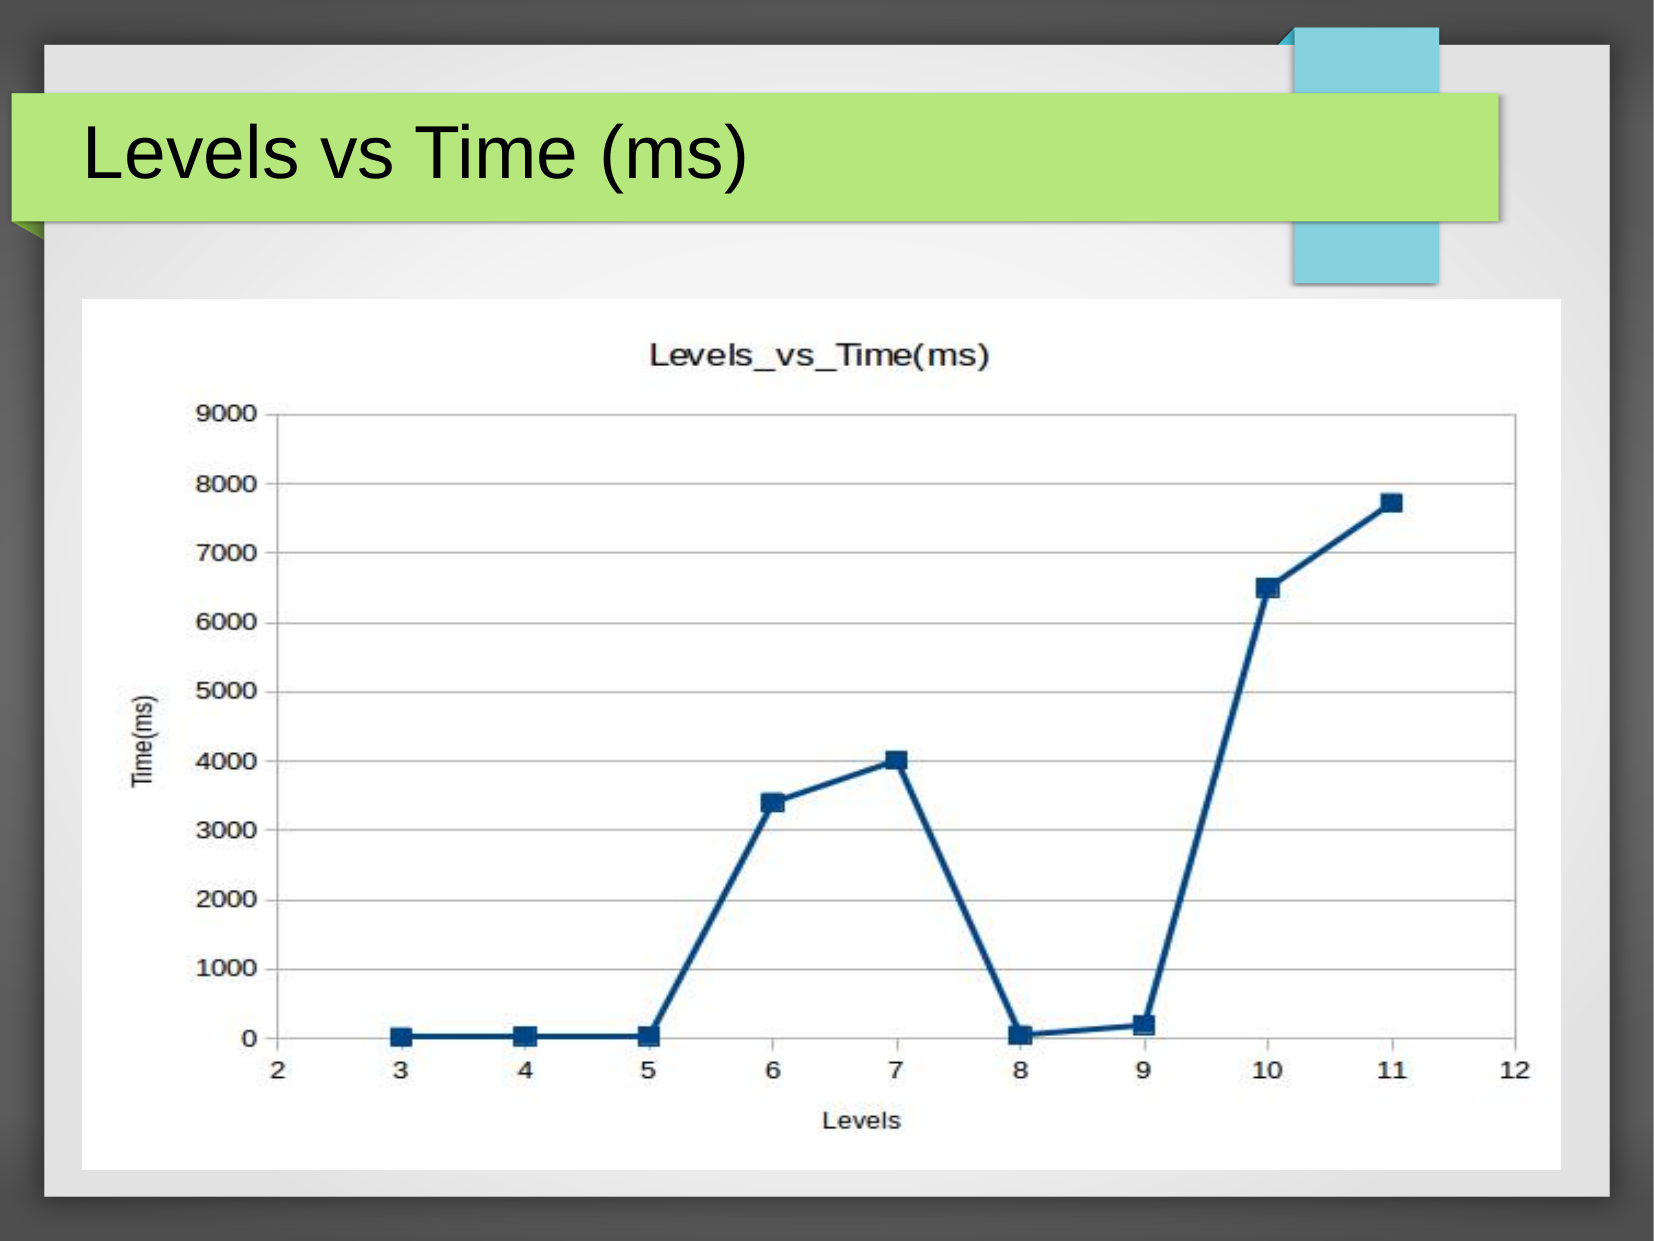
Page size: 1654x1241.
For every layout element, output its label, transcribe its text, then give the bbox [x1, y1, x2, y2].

title Levels vs Time (ms) [82, 49, 1571, 257]
picture [0, 0, 1654, 1241]
